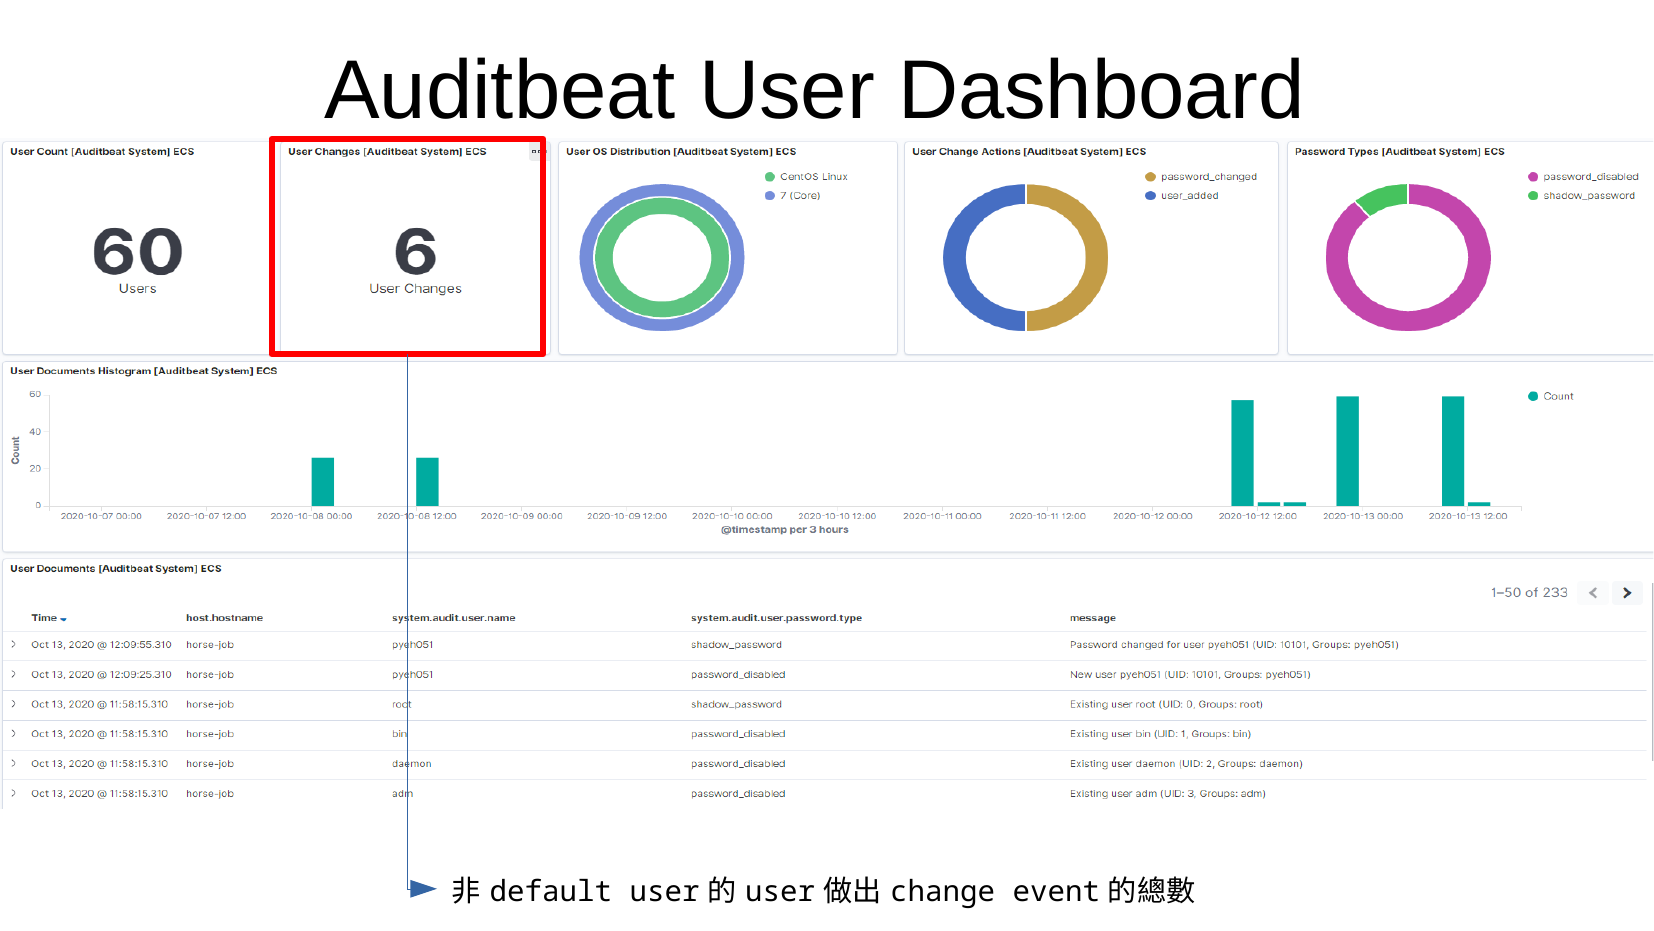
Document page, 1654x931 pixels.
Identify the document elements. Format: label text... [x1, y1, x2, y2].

picture [408, 138, 1654, 810]
text_box Auditbeat User Dashboard [47, 35, 1607, 138]
text_box 非default user的user做出change event的總數 [437, 860, 1306, 910]
picture [0, 138, 407, 810]
picture [275, 142, 540, 351]
